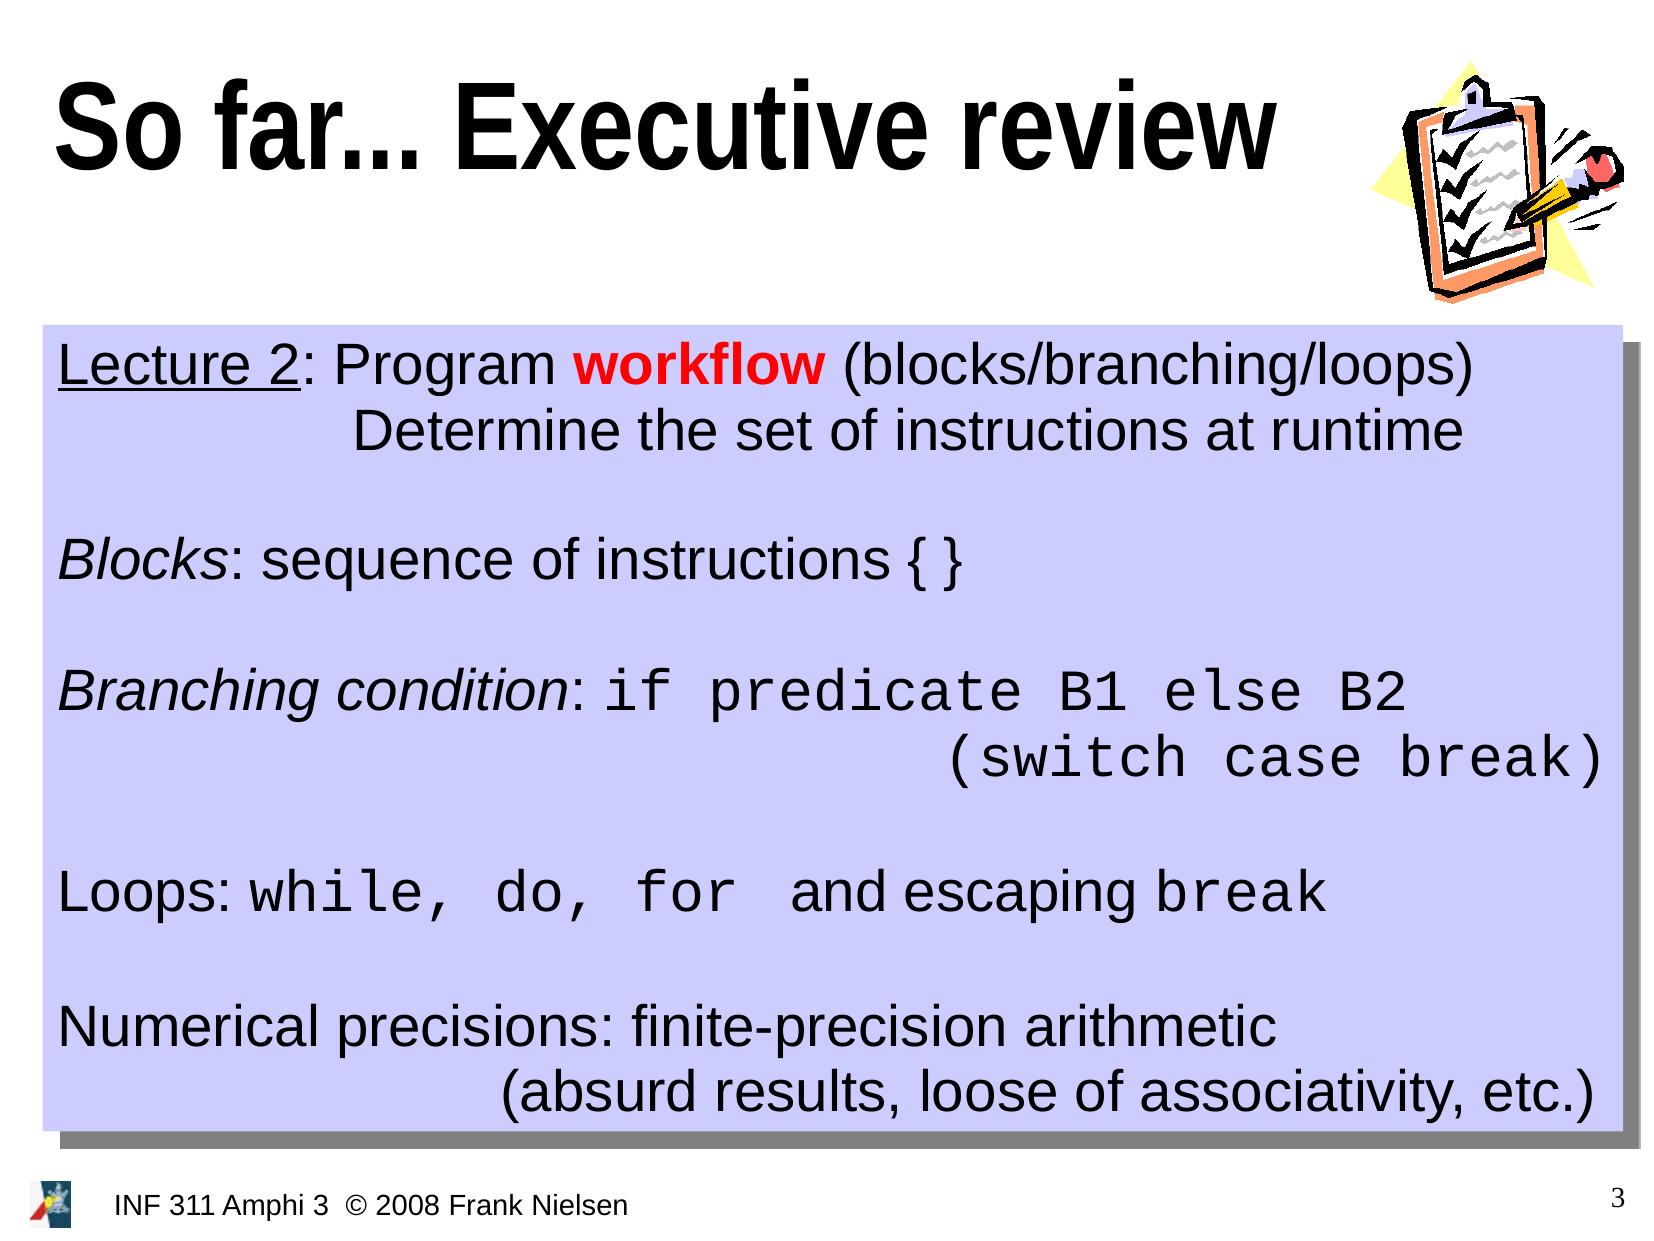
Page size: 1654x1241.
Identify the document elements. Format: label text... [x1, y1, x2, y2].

picture [1370, 58, 1625, 305]
picture [29, 1181, 71, 1228]
text_box So far... Executive review [39, 44, 1294, 203]
text_box Lecture 2: Program workflow (blocks/branching/loops) Determine the set of instructions at runtime Blocks: sequence of instructions { } Branching condition: if predicate B1 else B2 (switch case break) Loops: while, do, for and escaping break Numerical precisions: finite-precision arithmetic (absurd results, loose of associativity, etc.) [42, 324, 1624, 1124]
